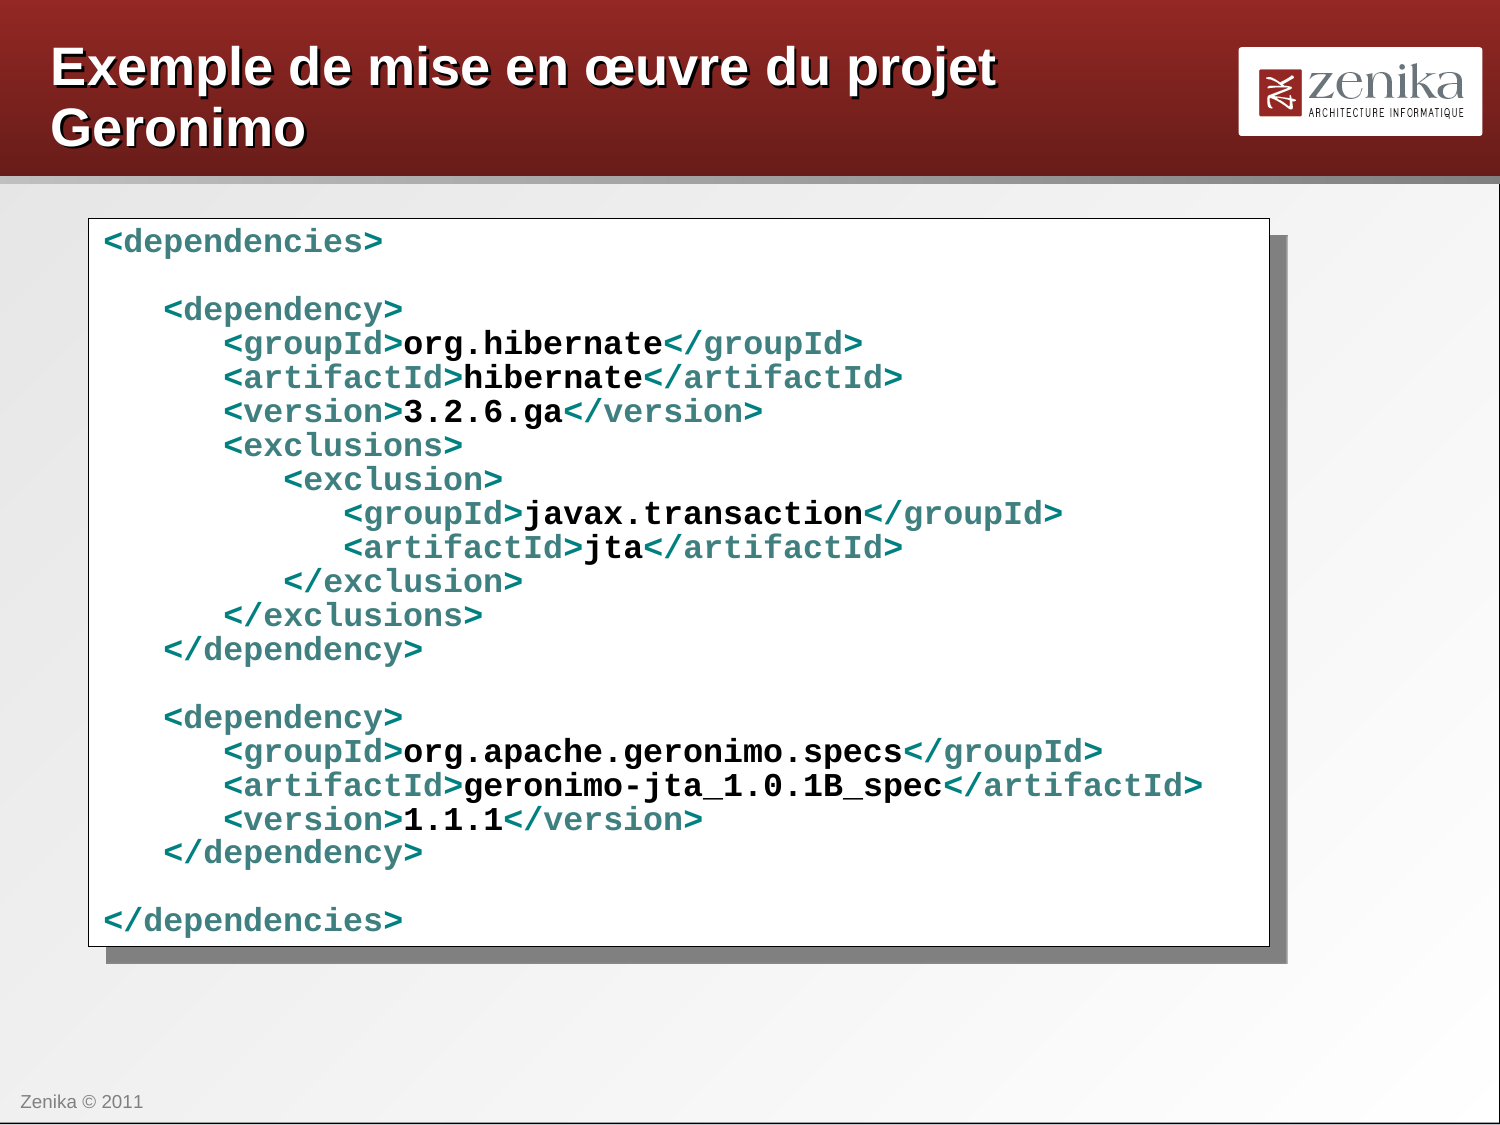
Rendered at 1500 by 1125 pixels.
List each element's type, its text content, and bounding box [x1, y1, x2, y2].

title Exemple de mise en œuvre du projet Geronimo [50, 15, 1206, 180]
picture [1257, 58, 1464, 125]
text_box <dependencies> <dependency> <groupId>org.hibernate</groupId> <artifactId>hibernate</artifactId> <version>3.2.6.ga</version> <exclusions> <exclusion> <groupId>javax.transaction</groupId> <artifactId>jta</artifactId> </exclusion> </exclusions> </dependency> <dependency> <groupId>org.apache.geronimo.specs</groupId> <artifactId>geronimo-jta_1.0.1B_spec</artifactId> <version>1.1.1</version> </dependency> </dependencies> [88, 218, 1270, 945]
